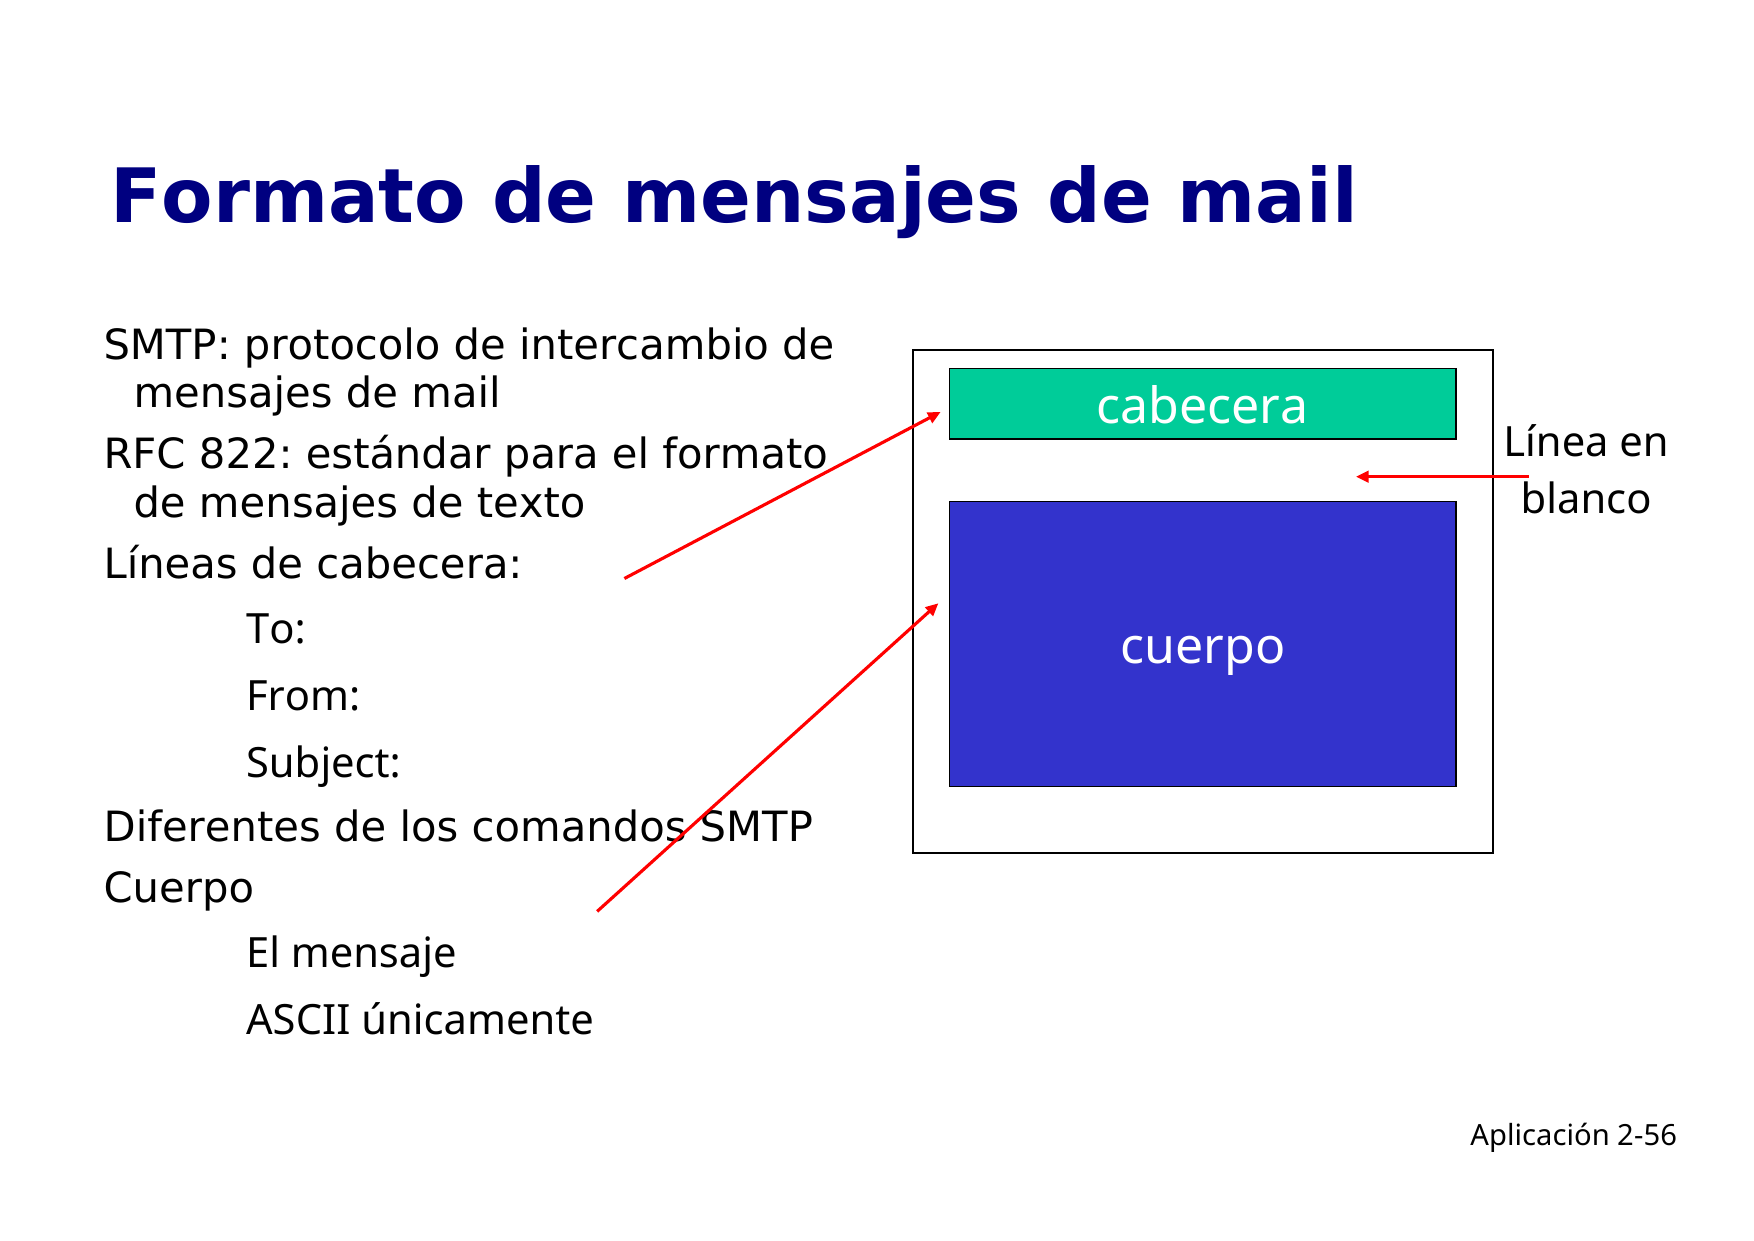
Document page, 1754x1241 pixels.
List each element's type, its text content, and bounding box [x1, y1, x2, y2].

list SMTP: protocolo de intercambio de mensajes de mail RFC 822: estándar para el formato de mensajes de texto Líneas de cabecera: To: From: Subject: Diferentes de los comandos SMTP Cuerpo El mensaje ASCII únicamente [95, 320, 865, 1092]
text_box cuerpo [949, 501, 1457, 787]
text_box Línea en blanco [1488, 404, 1684, 534]
title Formato de mensajes de mail [95, 88, 1671, 305]
text_box cabecera [949, 368, 1457, 440]
